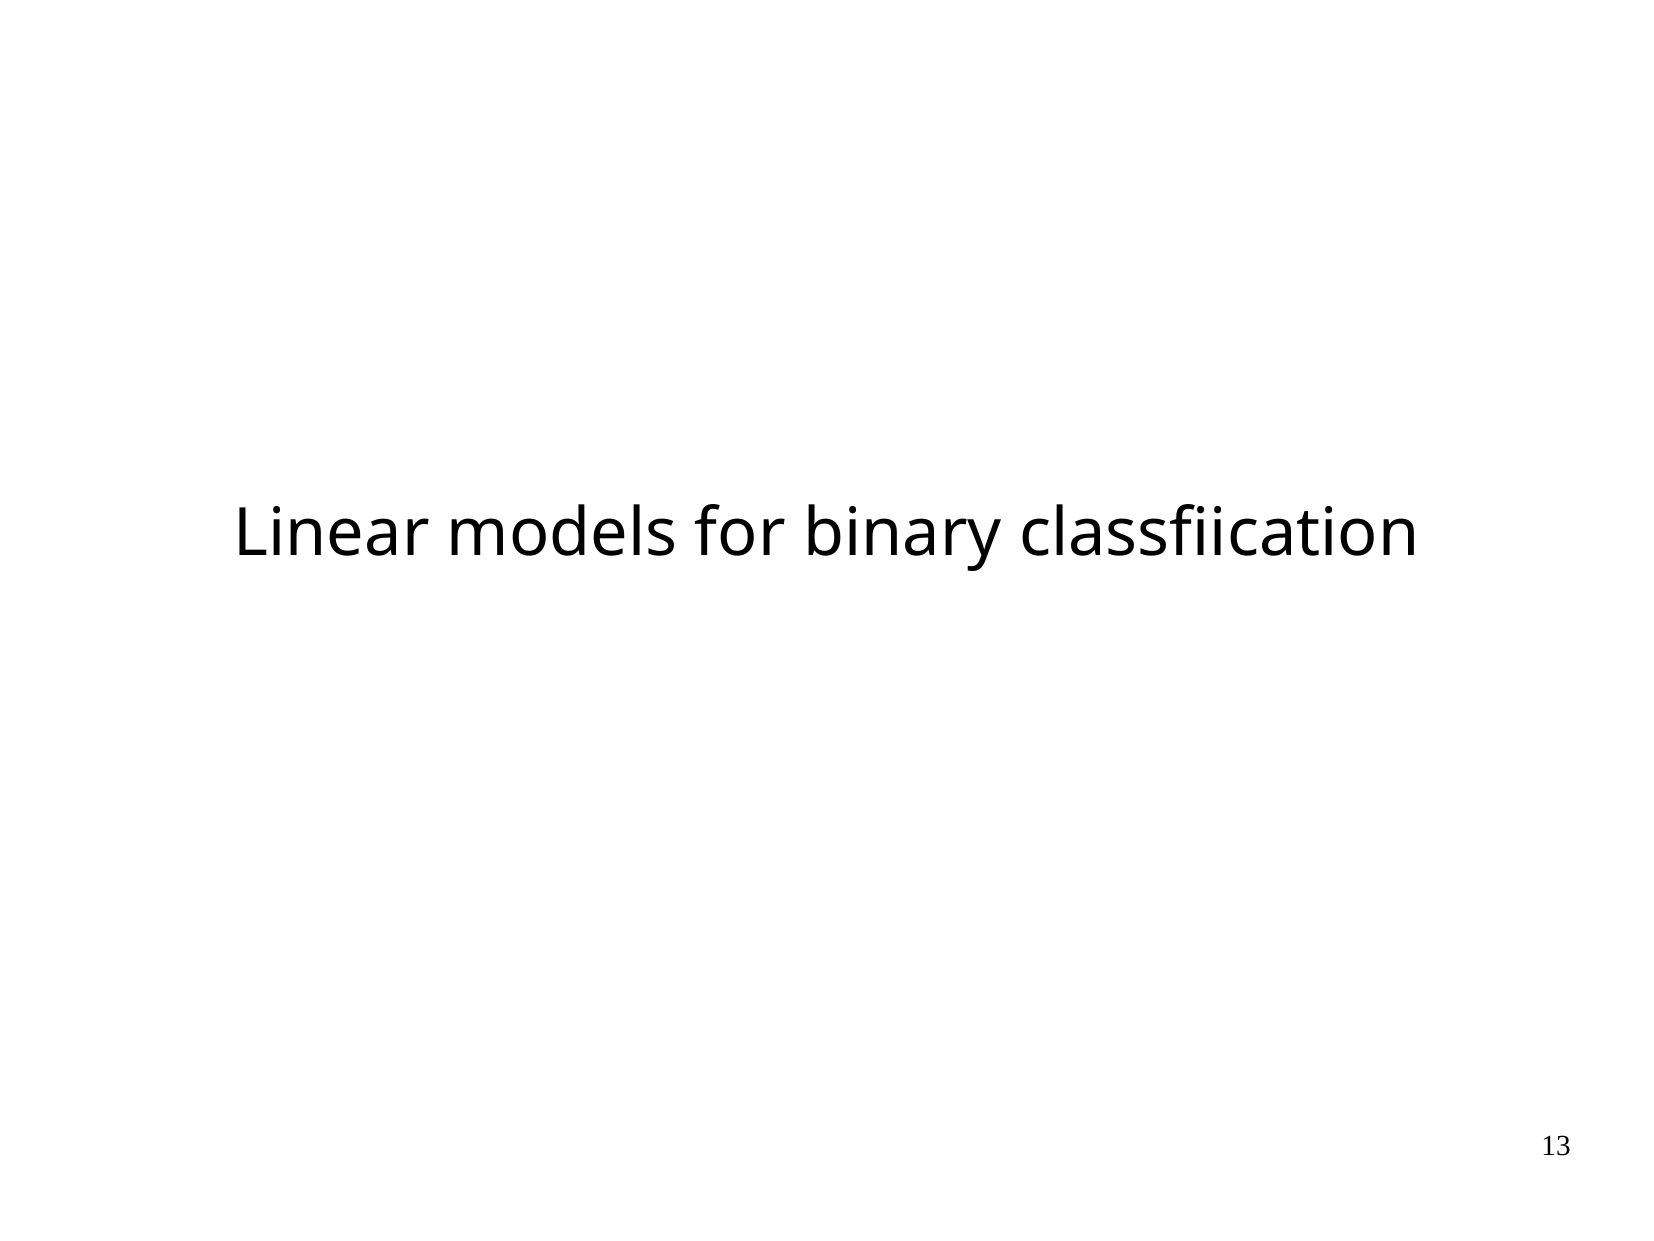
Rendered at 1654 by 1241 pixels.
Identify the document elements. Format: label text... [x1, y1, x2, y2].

subtitle Linear models for binary classfiication [82, 49, 1571, 1010]
